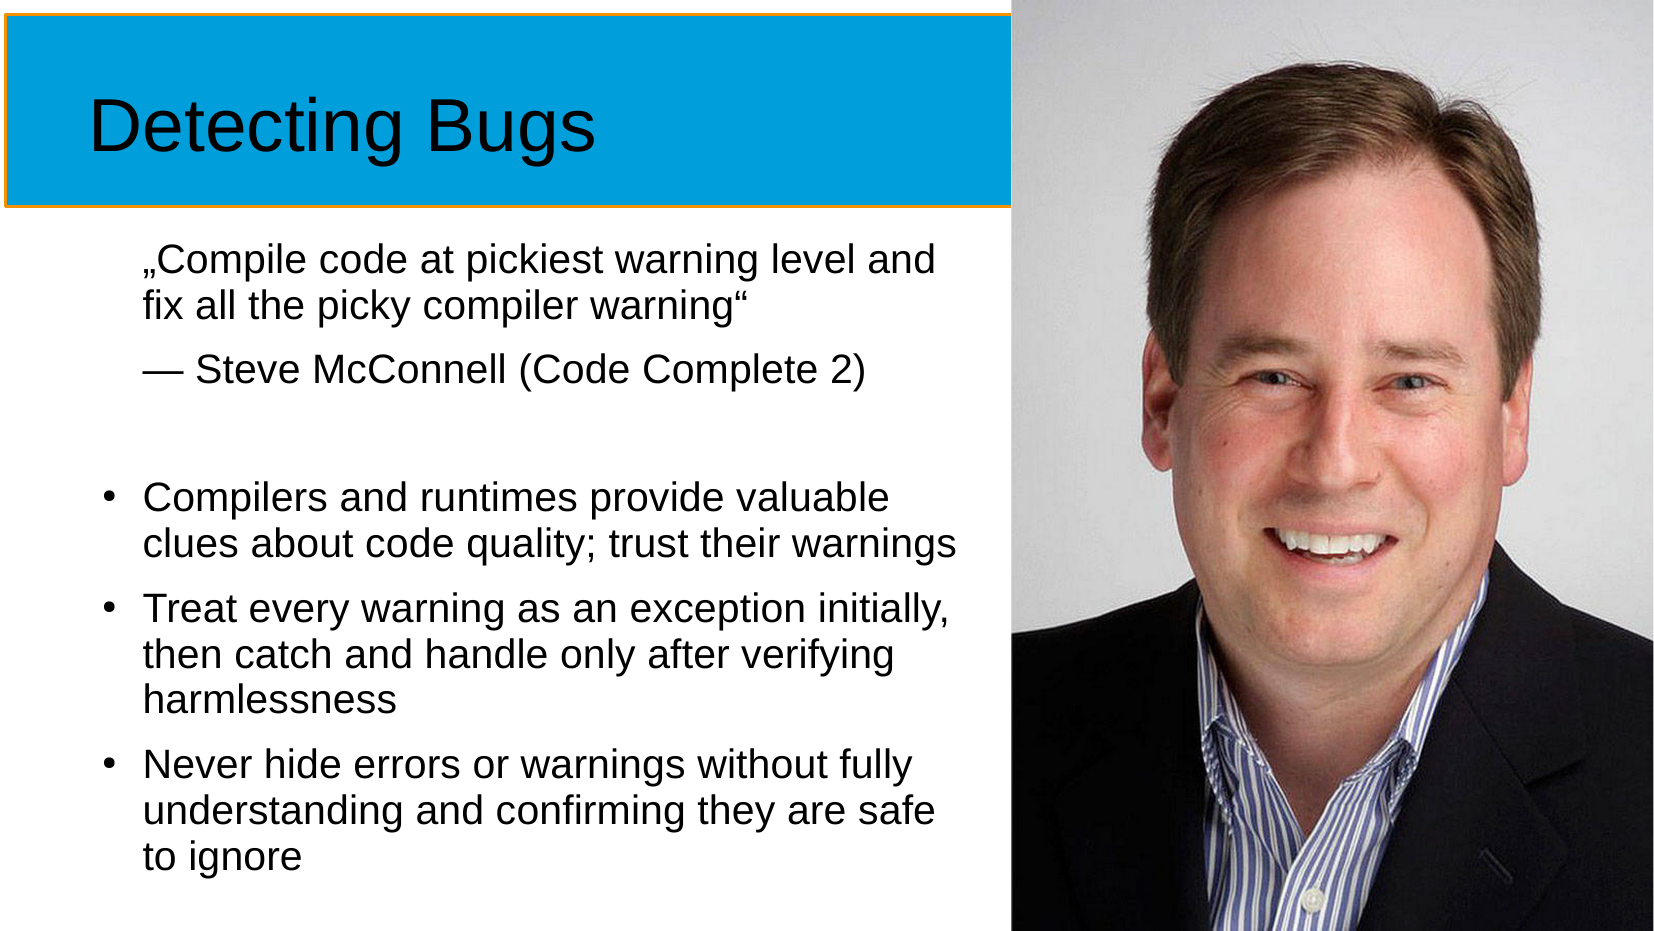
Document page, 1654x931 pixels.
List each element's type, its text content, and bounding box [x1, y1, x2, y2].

list „Compile code at pickiest warning level and fix all the picky compiler warning“ — Steve McConnell (Code Complete 2) Compilers and runtimes provide valuable clues about code quality; trust their warnings Treat every warning as an exception initially, then catch and handle only after verifying harmlessness Never hide errors or warnings without fully understanding and confirming they are safe to ignore [88, 236, 975, 916]
title Detecting Bugs [88, 44, 1011, 207]
picture [1011, 0, 1654, 931]
